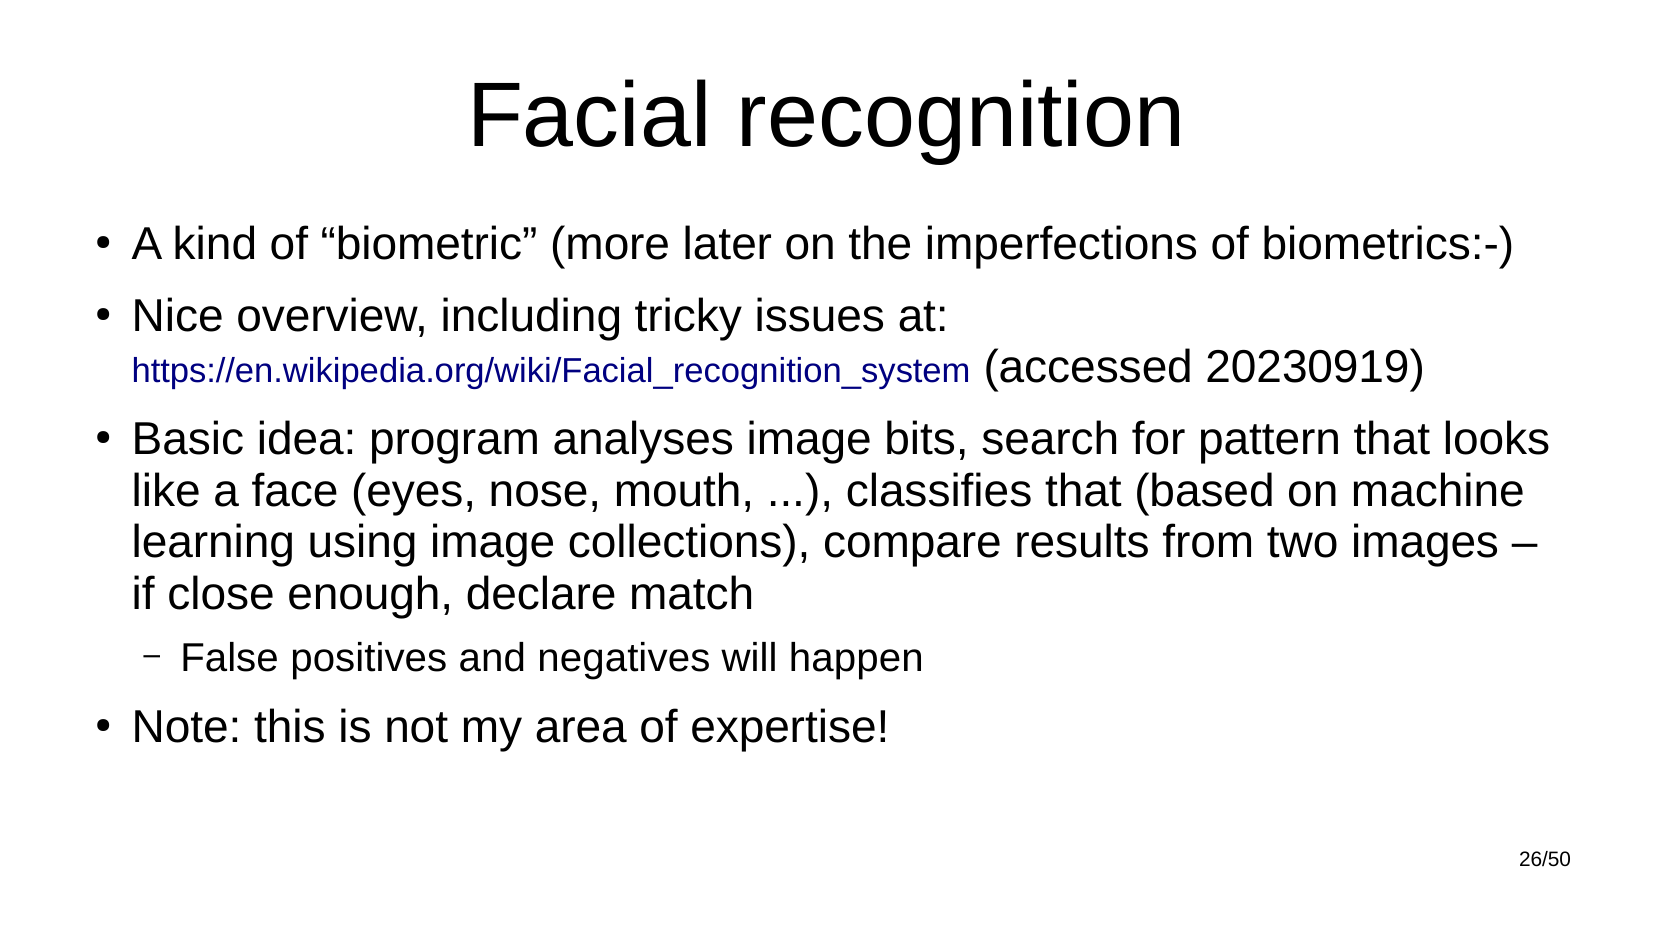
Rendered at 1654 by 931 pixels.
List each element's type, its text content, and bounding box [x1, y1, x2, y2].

list A kind of “biometric” (more later on the imperfections of biometrics:-) Nice overview, including tricky issues at: https://en.wikipedia.org/wiki/Facial_recognition_system (accessed 20230919) Basic idea: program analyses image bits, search for pattern that looks like a face (eyes, nose, mouth, ...), classifies that (based on machine learning using image collections), compare results from two images – if close enough, declare match False positives and negatives will happen Note: this is not my area of expertise! [82, 217, 1571, 758]
title Facial recognition [82, 37, 1571, 193]
